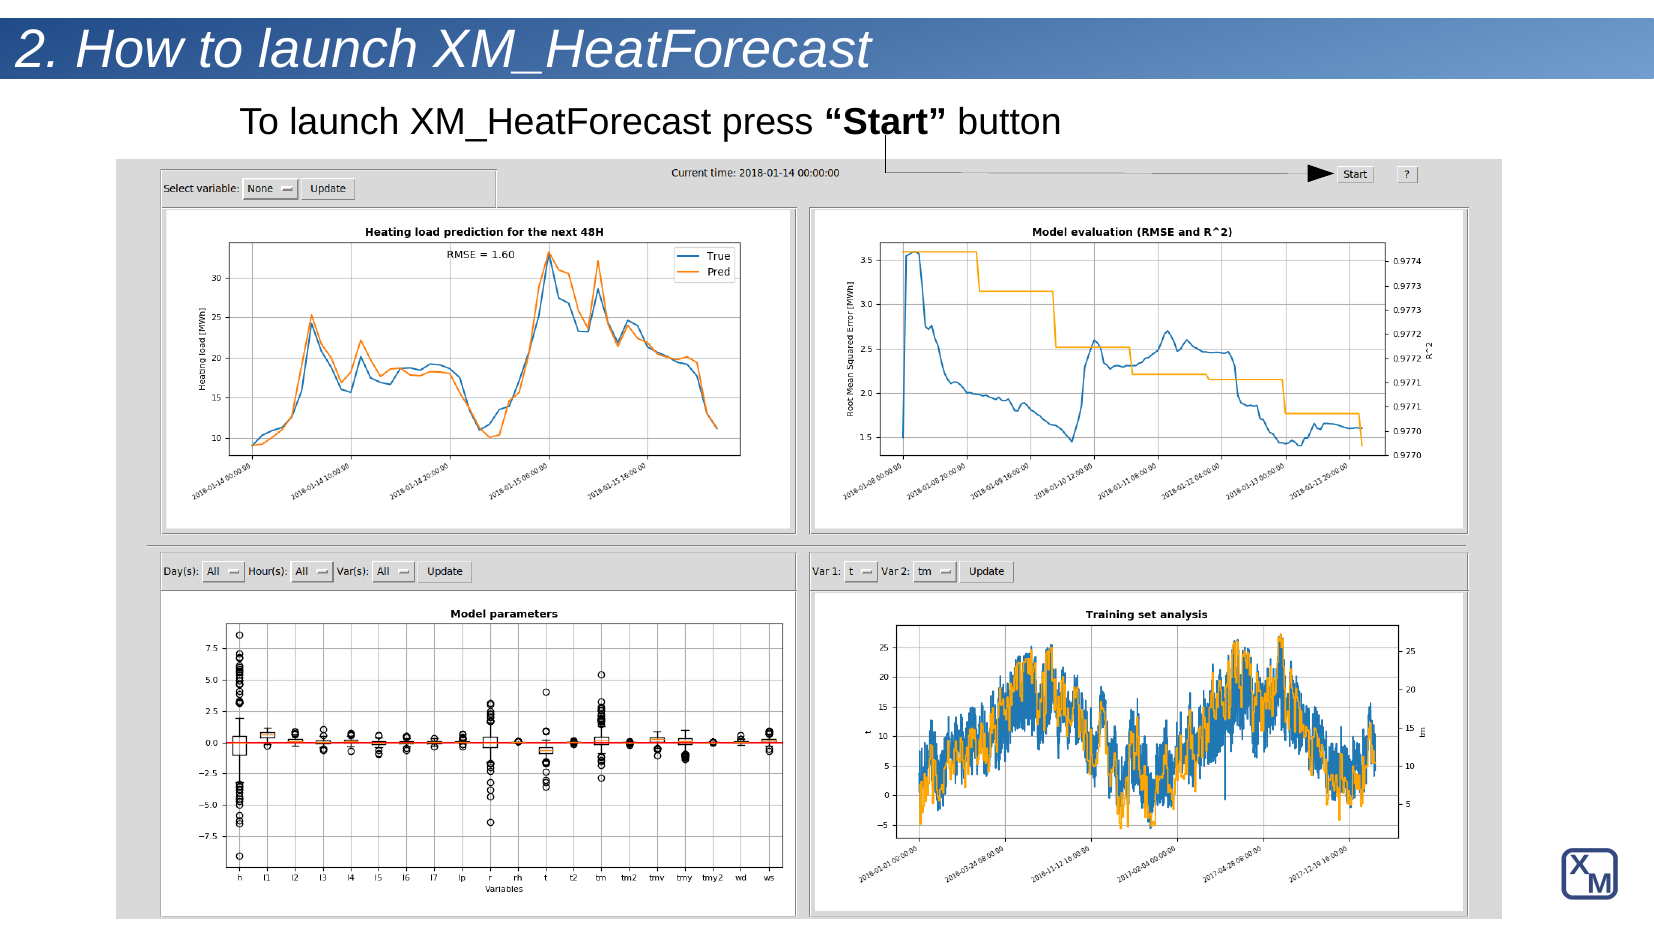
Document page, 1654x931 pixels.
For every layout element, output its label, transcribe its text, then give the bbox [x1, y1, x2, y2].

text_box To launch XM_HeatForecast press “Start” button [224, 93, 1305, 159]
picture [116, 159, 1502, 919]
picture [1561, 848, 1618, 900]
title 2. How to launch XM_HeatForecast [0, 18, 1654, 79]
